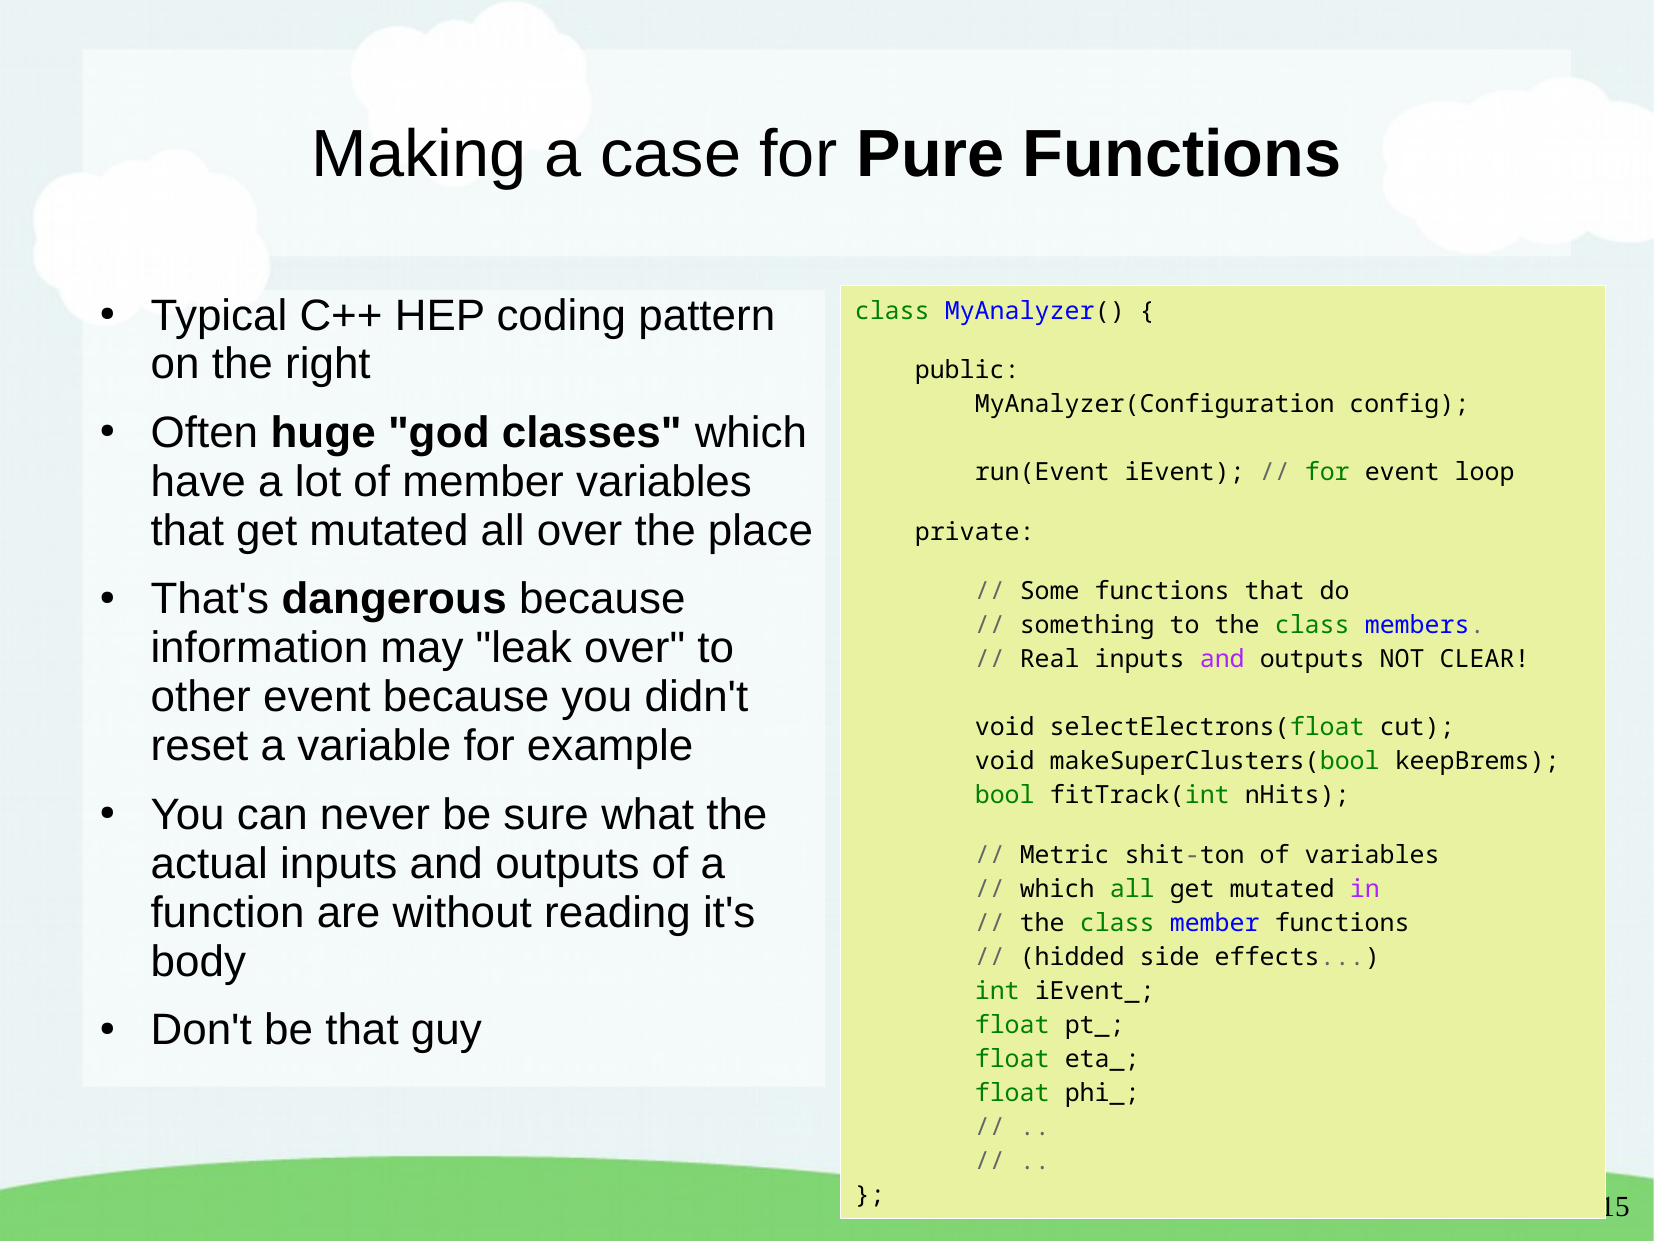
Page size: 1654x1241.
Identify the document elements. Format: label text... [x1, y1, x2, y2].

text_box class MyAnalyzer() { public: MyAnalyzer(Configuration config); run(Event iEvent); // for event loop private: // Some functions that do // something to the class members. // Real inputs and outputs NOT CLEAR! void selectElectrons(float cut); void makeSuperClusters(bool keepBrems); bool fitTrack(int nHits); // Metric shit-ton of variables // which all get mutated in // the class member functions // (hidded side effects...) int iEvent_; float pt_; float eta_; float phi_; // .. // .. }; [840, 285, 1606, 1096]
list Typical C++ HEP coding pattern on the right Often huge "god classes" which have a lot of member variables that get mutated all over the place That's dangerous because information may "leak over" to other event because you didn't reset a variable for example You can never be sure what the actual inputs and outputs of a function are without reading it's body Don't be that guy [82, 290, 826, 1087]
picture [0, 0, 1654, 1241]
title Making a case for Pure Functions [82, 49, 1571, 257]
